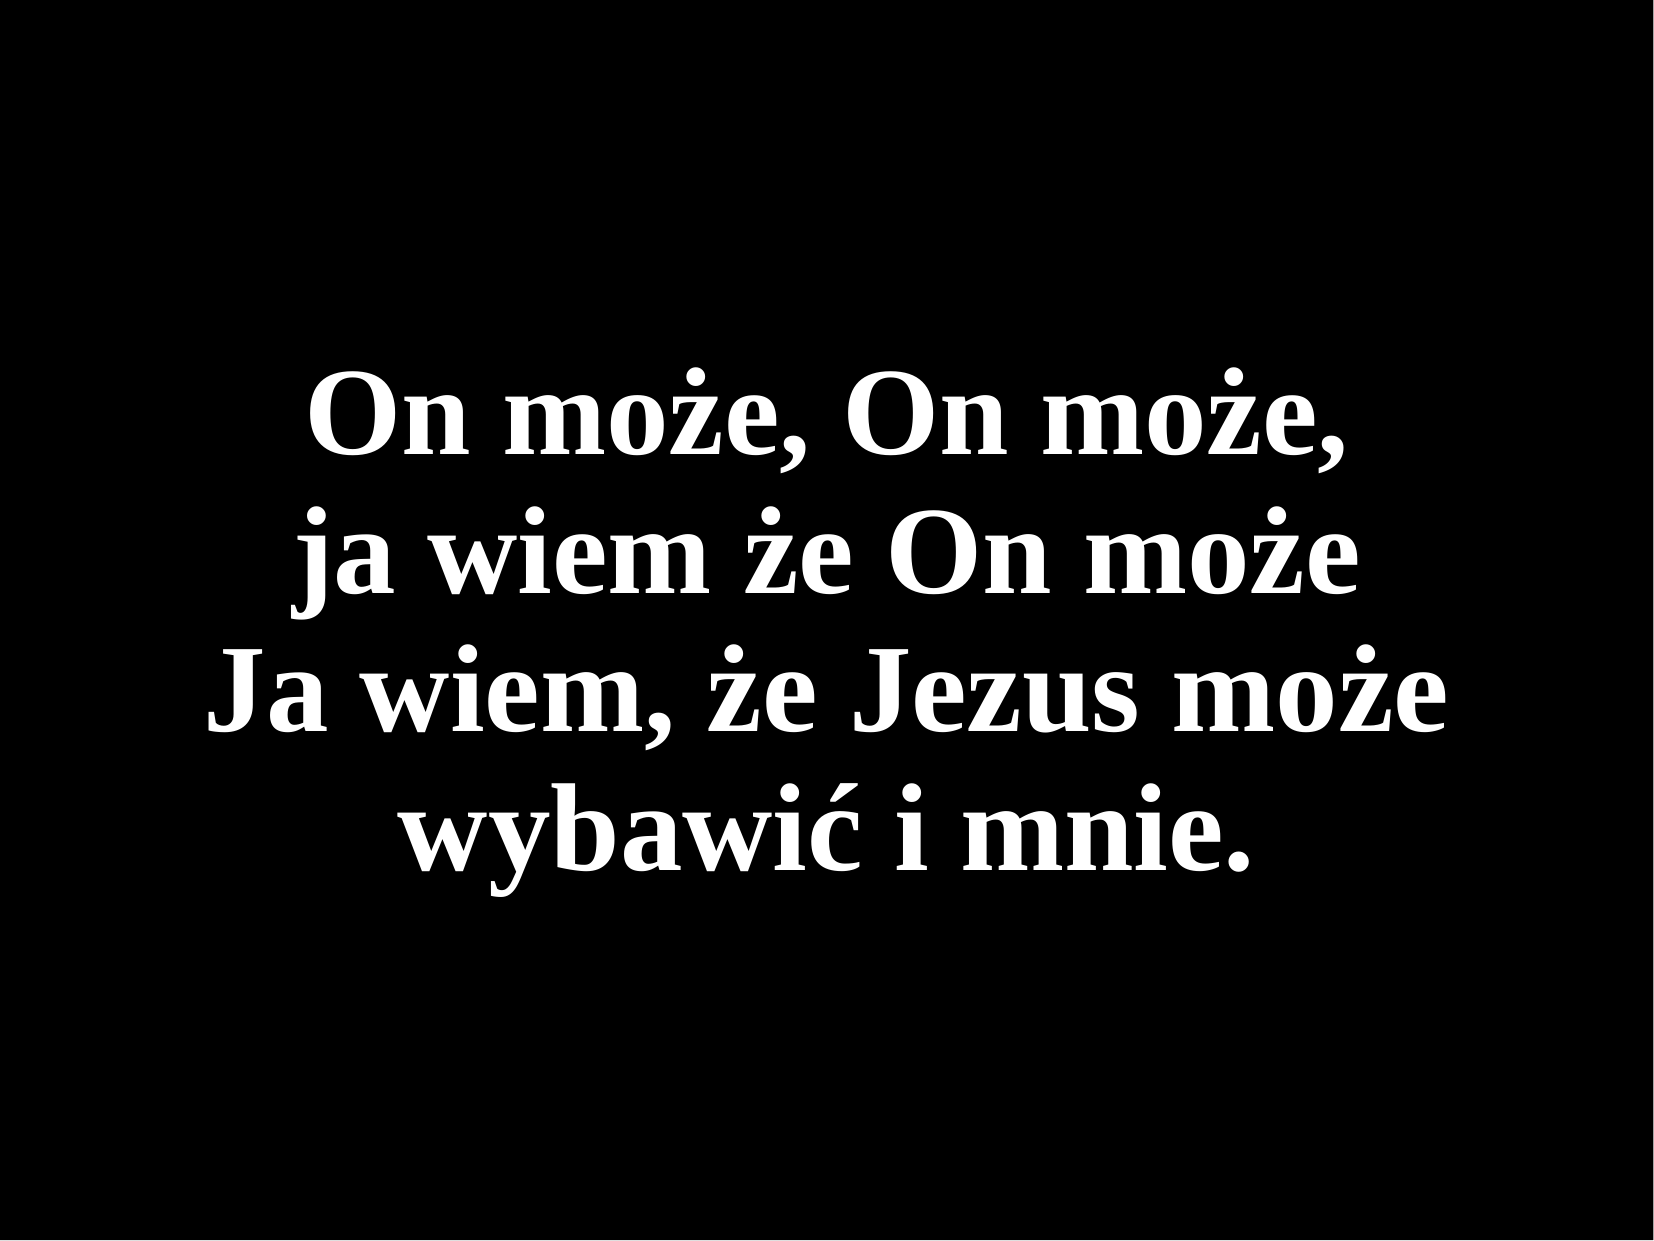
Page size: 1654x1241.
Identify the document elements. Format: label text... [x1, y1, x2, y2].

title On może, On może, ja wiem że On może Ja wiem, że Jezus może wybawić i mnie. [0, 0, 1654, 1241]
